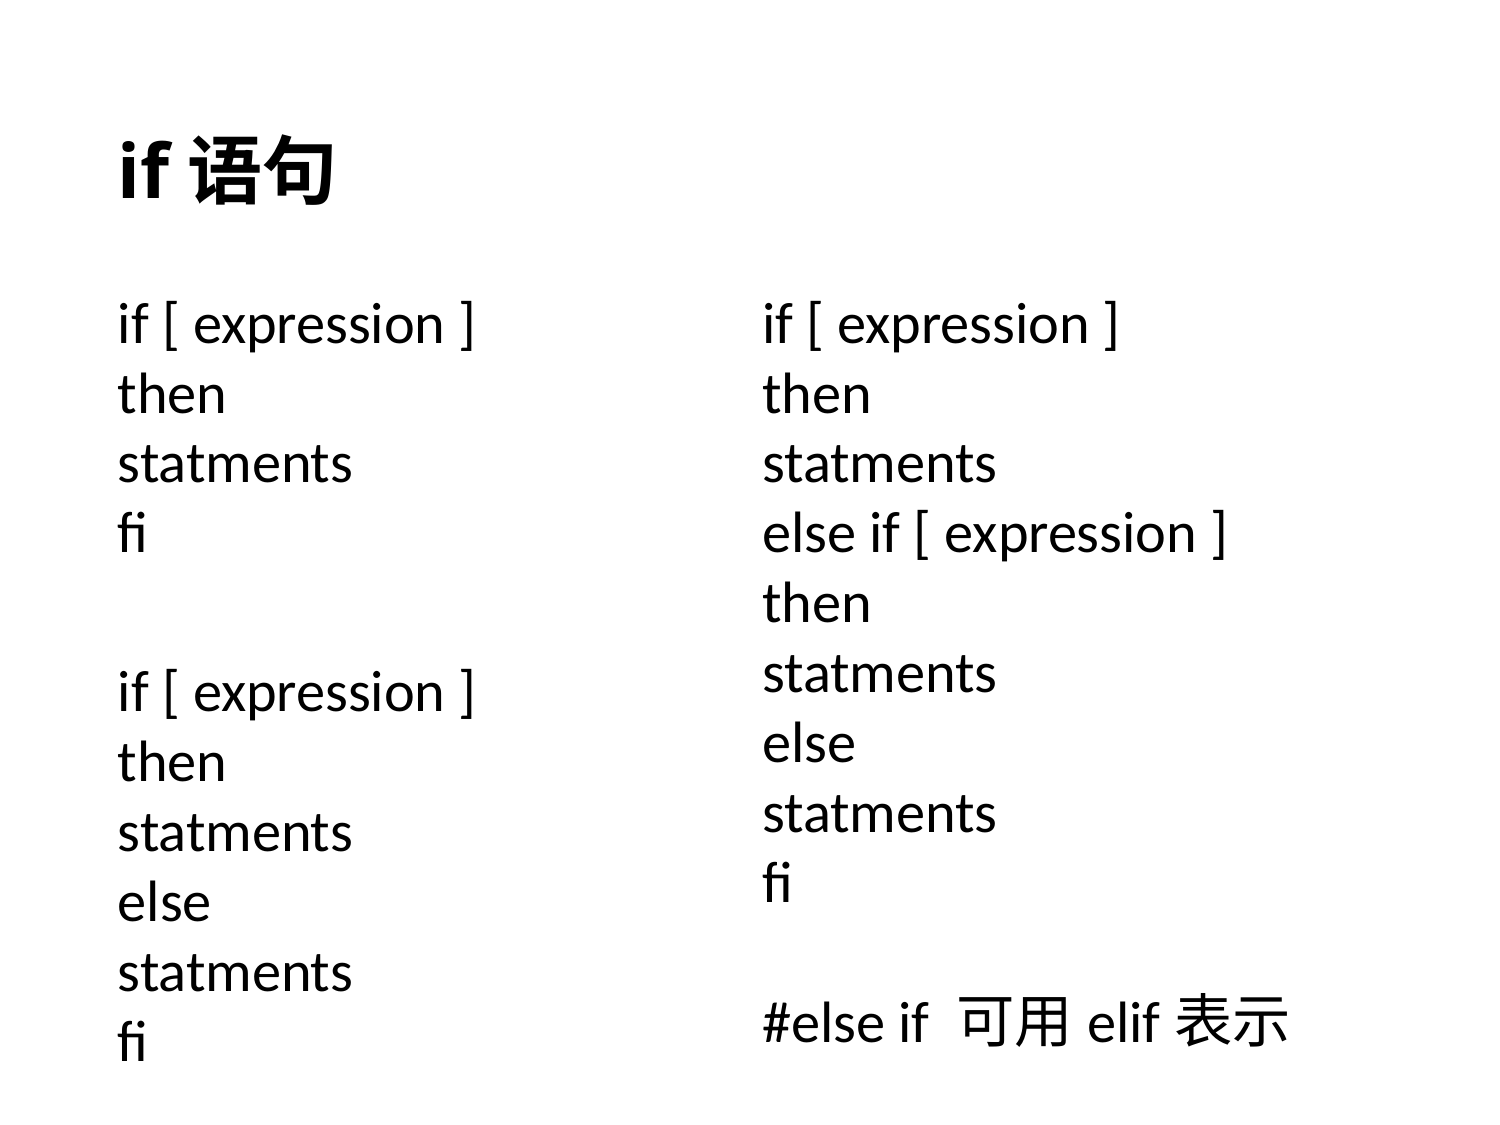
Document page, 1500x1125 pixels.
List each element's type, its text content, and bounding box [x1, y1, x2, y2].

text_box if [ expression ] then statments else if [ expression ] then statments else statments fi #else if 可用elif表示 [747, 277, 1397, 1062]
text_box if [ expression ] then statments fi [103, 277, 753, 642]
text_box if语句 [103, 59, 1397, 277]
text_box if [ expression ] then statments else statments fi [103, 645, 753, 1125]
